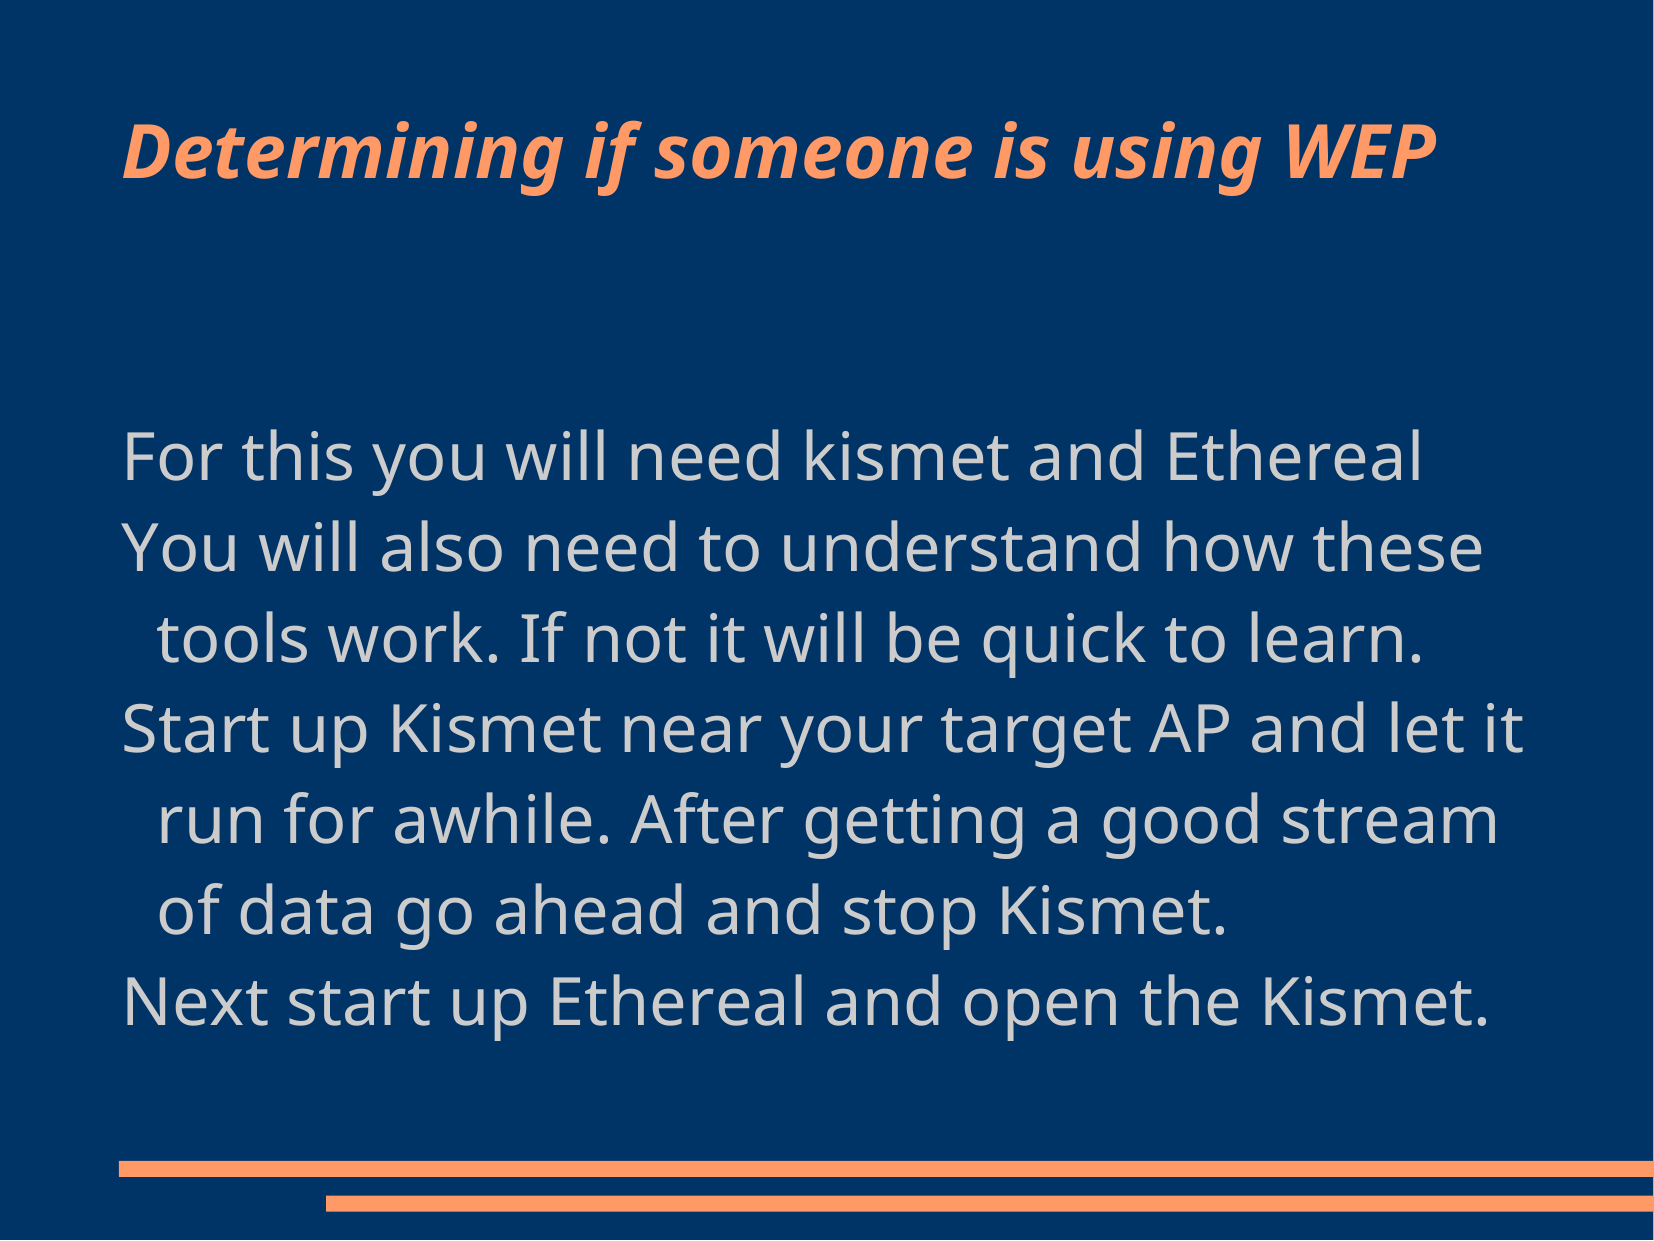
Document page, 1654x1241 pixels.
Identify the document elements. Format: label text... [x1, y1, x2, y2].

title Determining if someone is using WEP [121, 46, 1534, 254]
subtitle For this you will need kismet and Ethereal You will also need to understand how these tools work. If not it will be quick to learn. Start up Kismet near your target AP and let it run for awhile. After getting a good stream of data go ahead and stop Kismet. Next start up Ethereal and open the Kismet. [121, 322, 1561, 1133]
